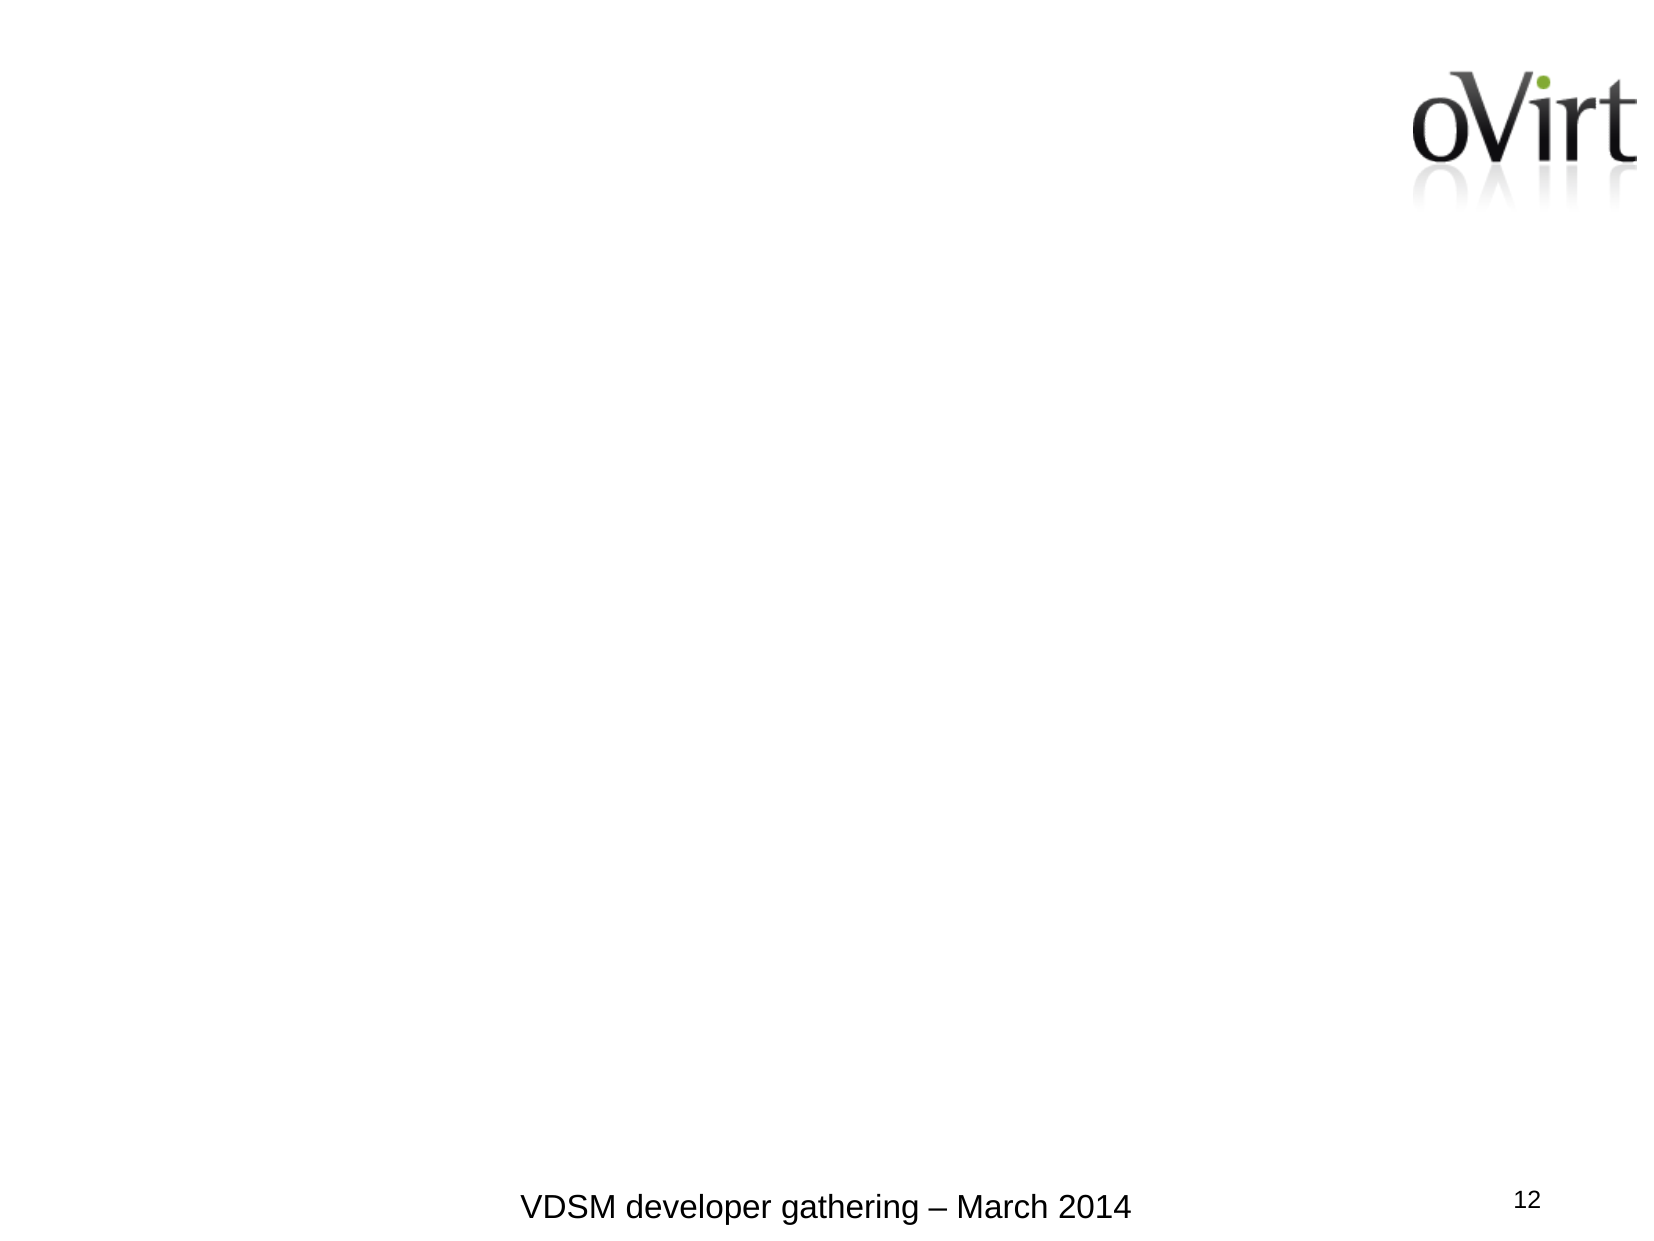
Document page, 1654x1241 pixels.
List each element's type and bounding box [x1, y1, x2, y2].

picture [1413, 63, 1637, 212]
